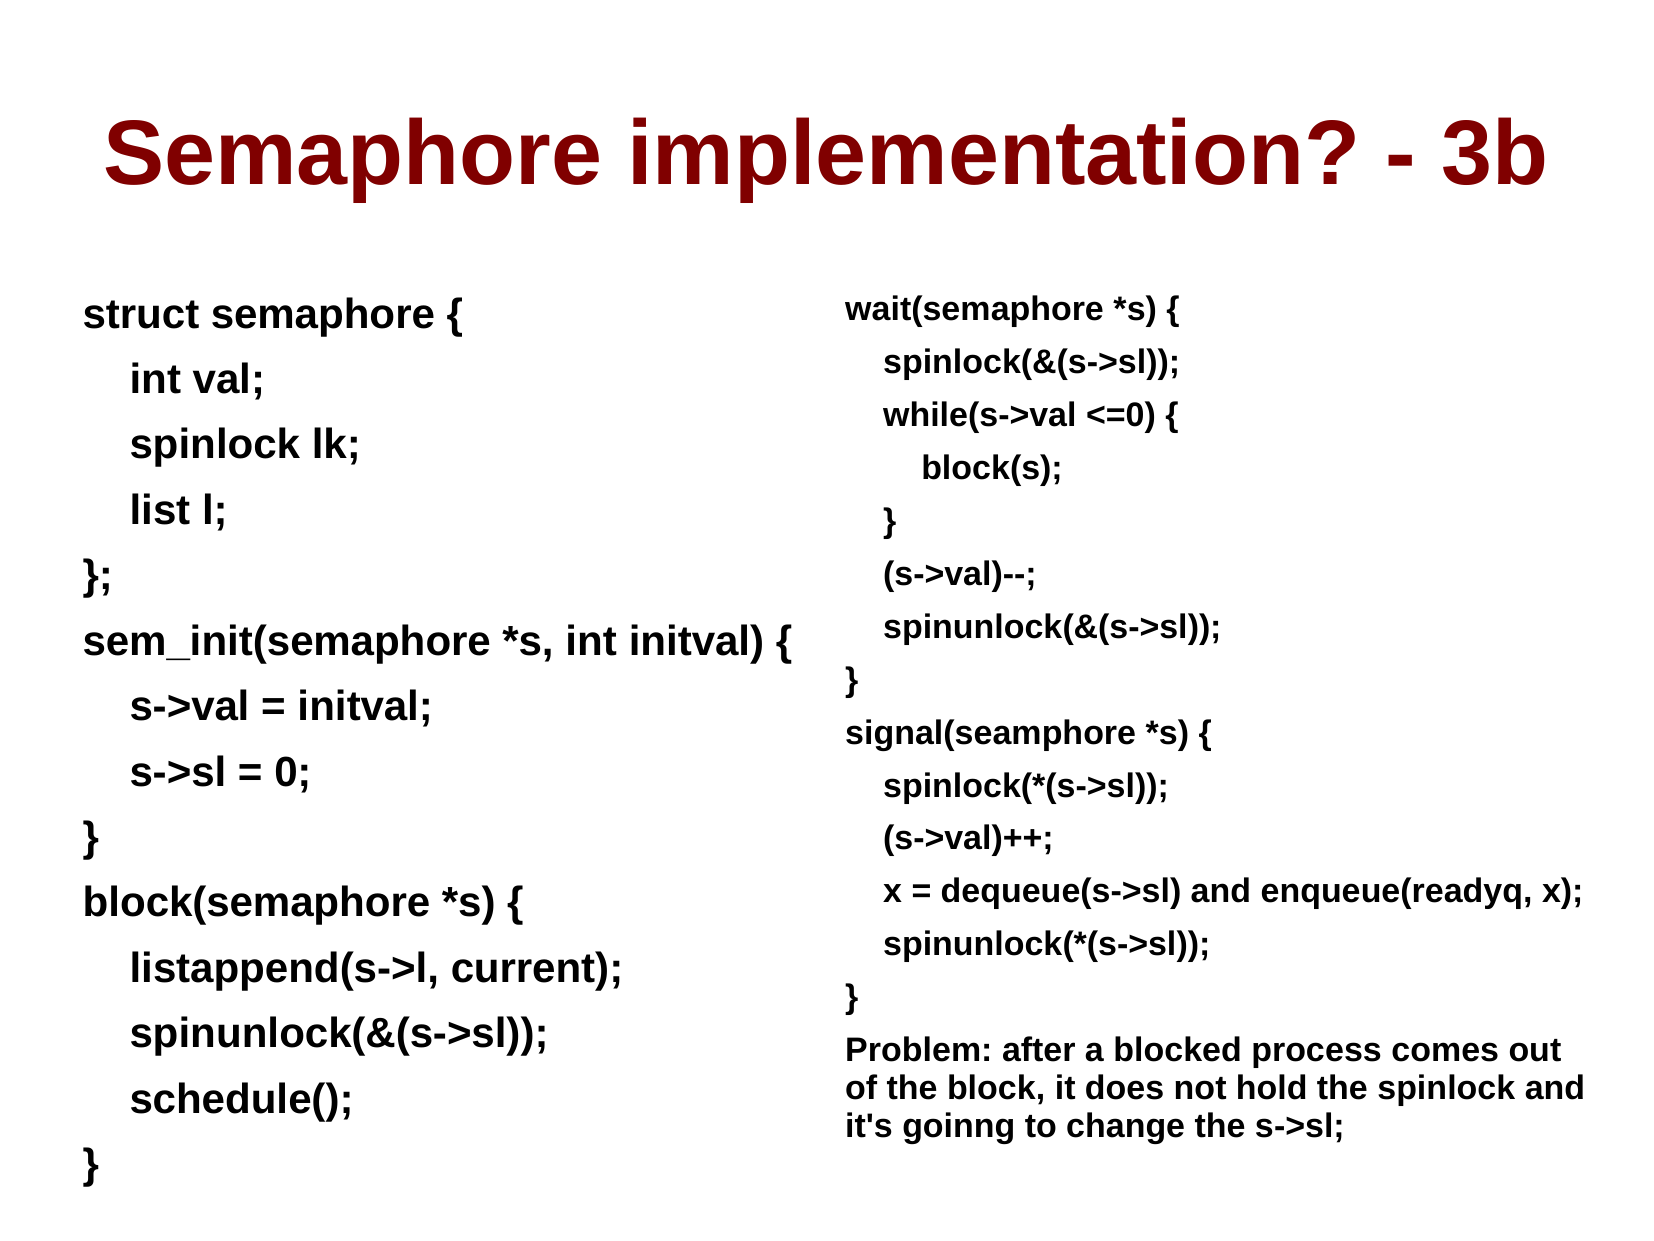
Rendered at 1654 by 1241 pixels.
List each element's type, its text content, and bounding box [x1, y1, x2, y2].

list struct semaphore { int val; spinlock lk; list l; }; sem_init(semaphore *s, int initval) { s->val = initval; s->sl = 0; } block(semaphore *s) { listappend(s->l, current); spinunlock(&(s->sl)); schedule(); } [82, 290, 804, 1217]
list wait(semaphore *s) { spinlock(&(s->sl)); while(s->val <=0) { block(s); } (s->val)--; spinunlock(&(s->sl)); } signal(seamphore *s) { spinlock(*(s->sl)); (s->val)++; x = dequeue(s->sl) and enqueue(readyq, x); spinunlock(*(s->sl)); } Problem: after a blocked process comes out of the block, it does not hold the spinlock and it's goinng to change the s->sl; [845, 290, 1595, 1193]
title Semaphore implementation? - 3b [82, 49, 1571, 257]
